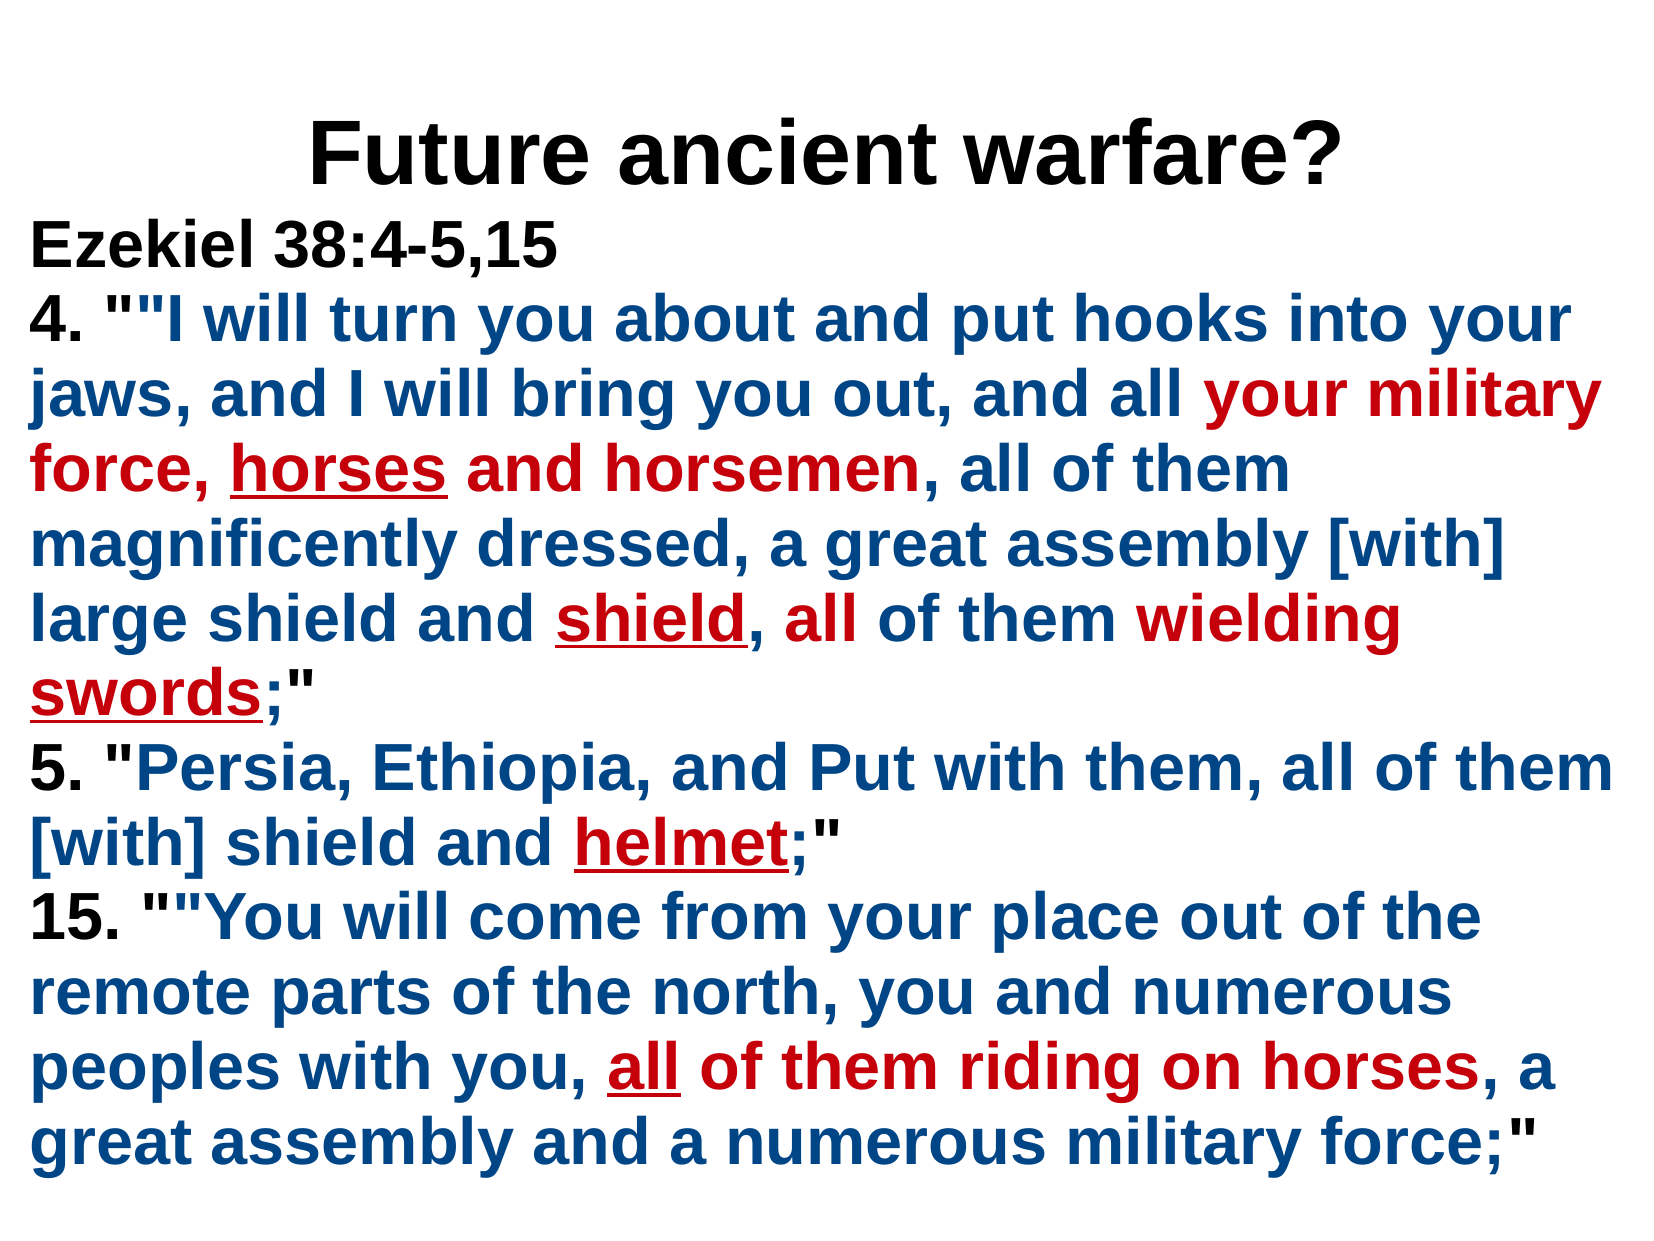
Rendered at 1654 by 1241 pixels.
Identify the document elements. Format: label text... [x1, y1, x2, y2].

title Future ancient warfare? [82, 49, 1571, 206]
list Ezekiel 38:4-5,15 4. ""I will turn you about and put hooks into your jaws, and I will bring you out, and all your military force, horses and horsemen, all of them magnificently dressed, a great assembly [with] large shield and shield, all of them wielding swords;" 5. "Persia, Ethiopia, and Put with them, all of them [with] shield and helmet;" 15. ""You will come from your place out of the remote parts of the north, you and numerous peoples with you, all of them riding on horses, a great assembly and a numerous military force;" [29, 206, 1625, 1241]
